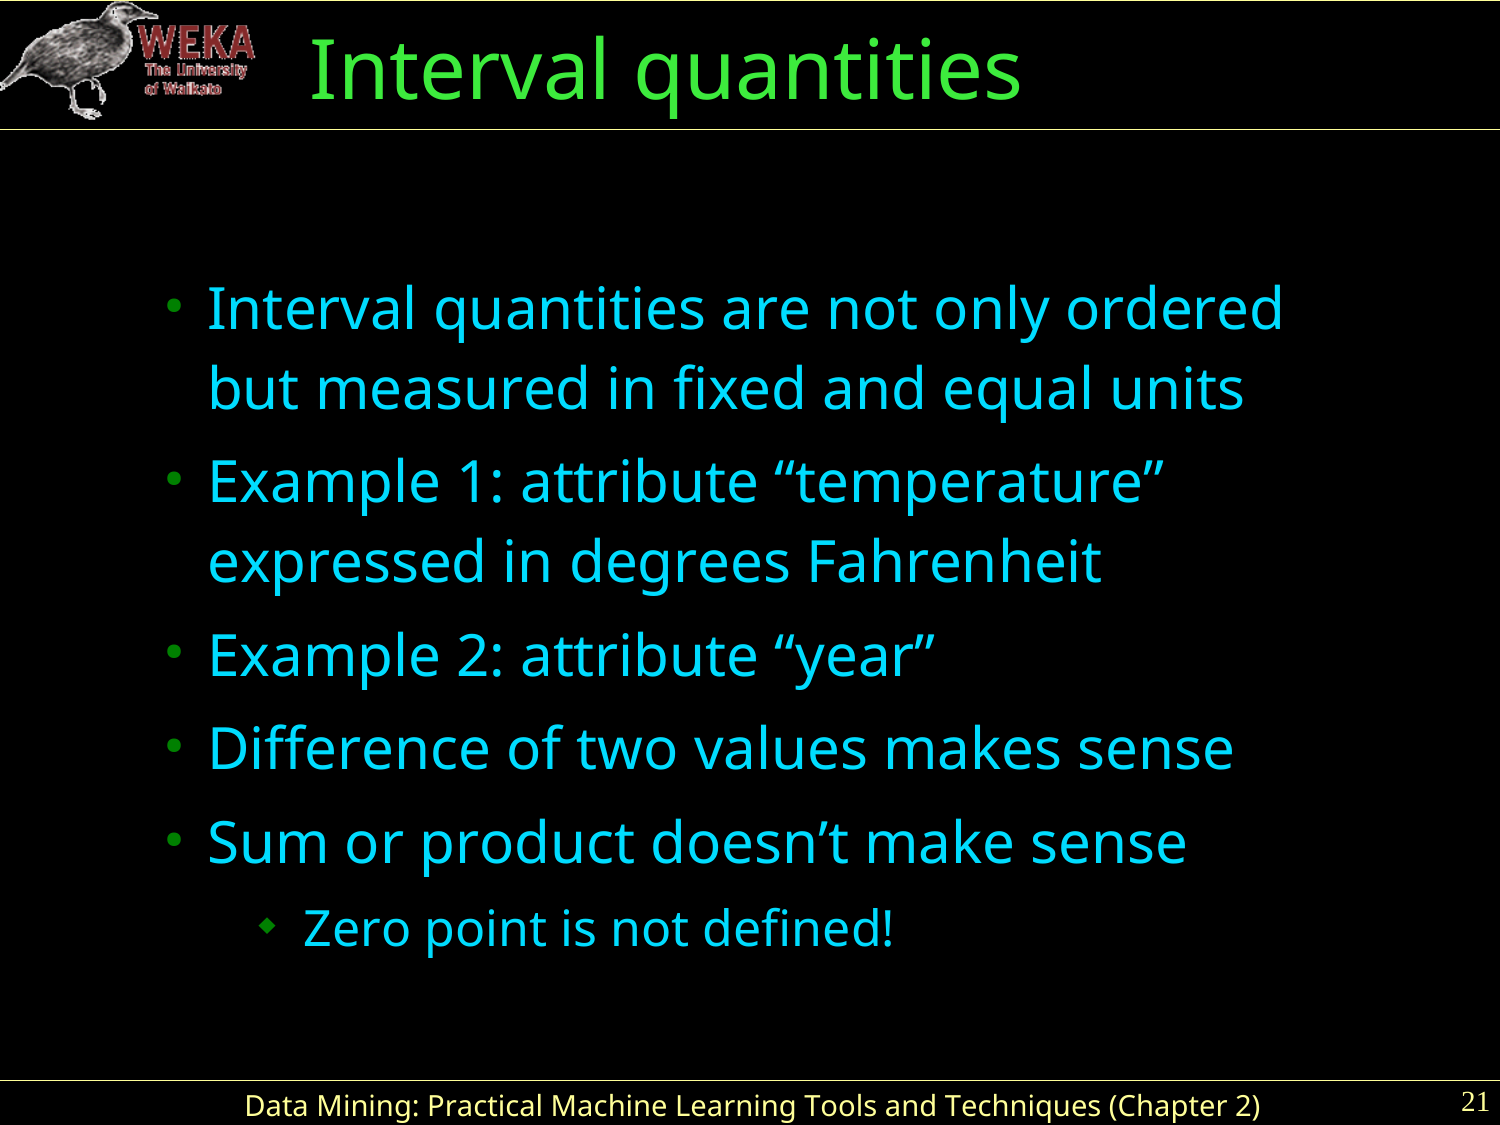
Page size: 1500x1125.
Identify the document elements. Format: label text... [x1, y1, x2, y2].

picture [0, 1, 266, 129]
text_box Interval quantities are not only ordered but measured in fixed and equal units Example 1: attribute “temperature” expressed in degrees Fahrenheit Example 2: attribute “year” Difference of two values makes sense Sum or product doesn’t make sense Zero point is not defined! [149, 260, 1388, 936]
title Interval quantities [295, 0, 1500, 148]
